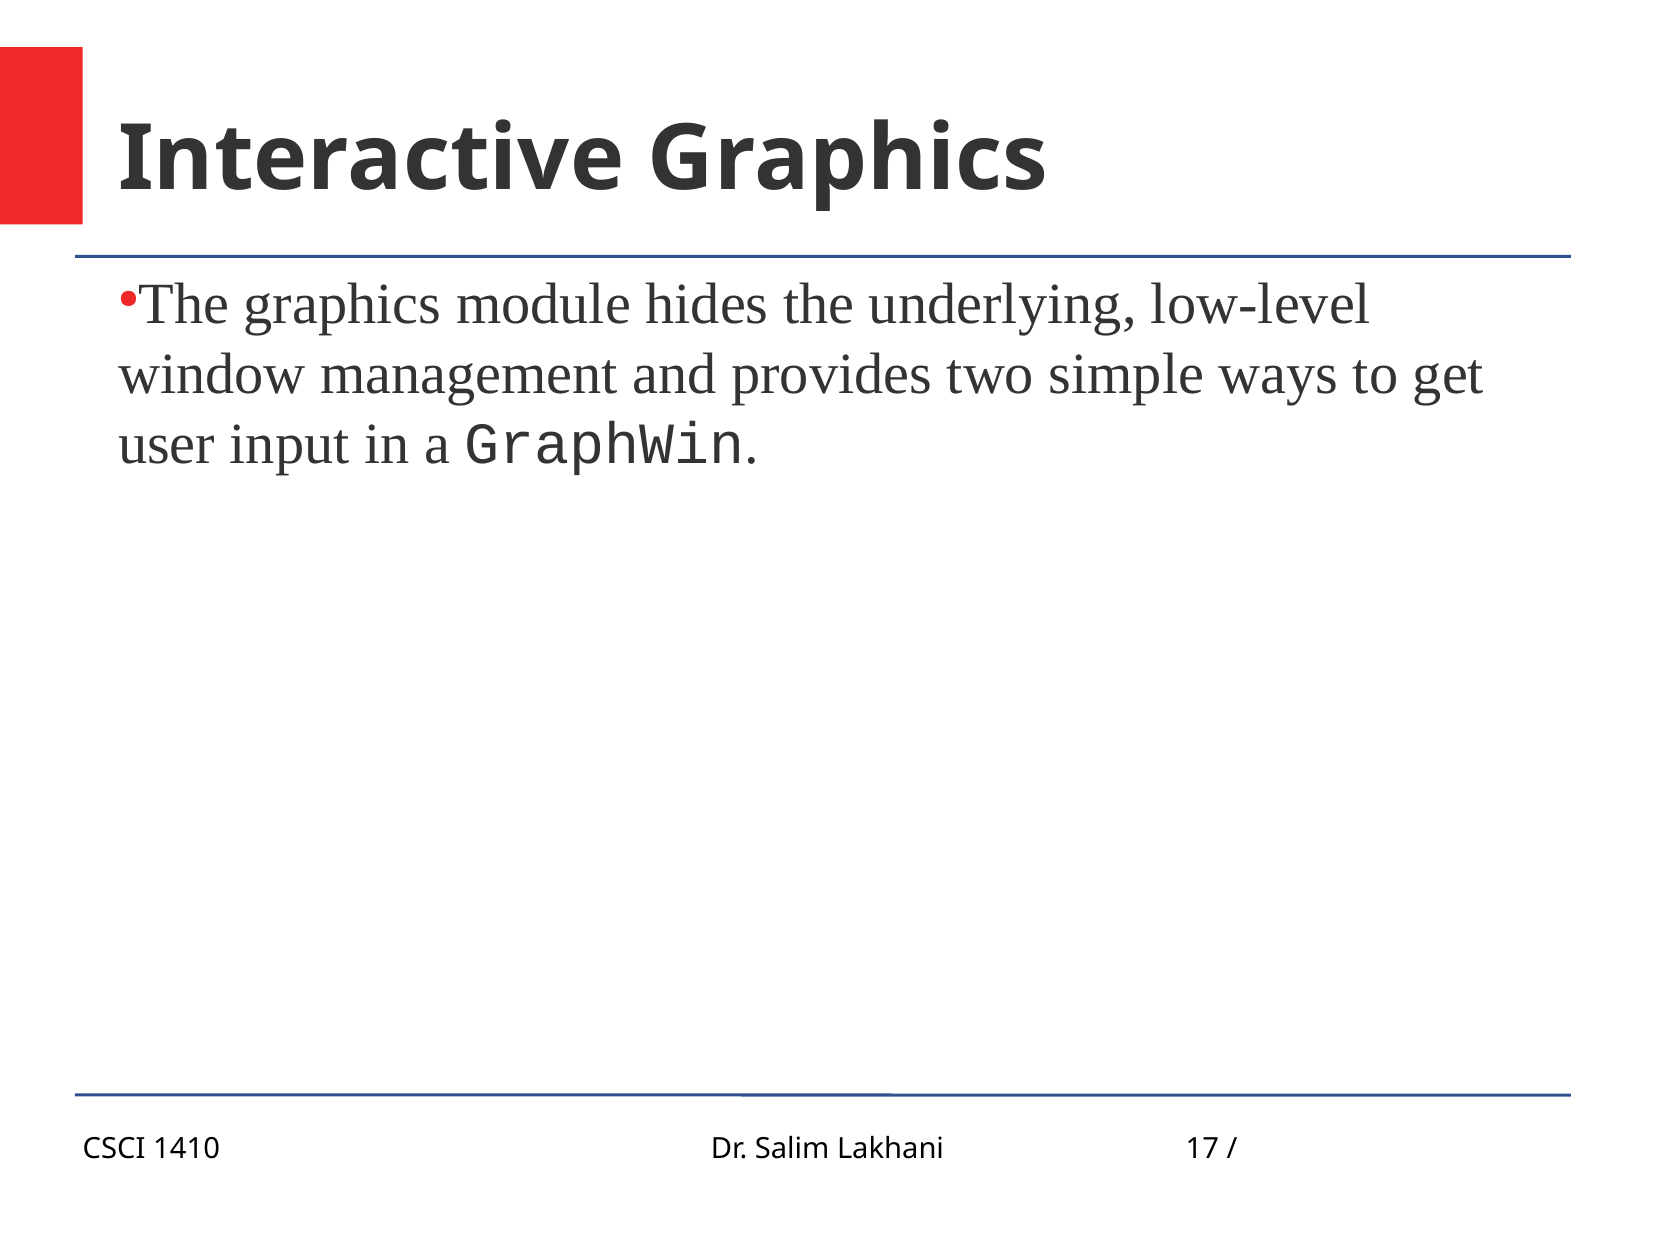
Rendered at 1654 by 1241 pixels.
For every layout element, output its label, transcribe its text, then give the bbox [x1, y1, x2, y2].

list The graphics module hides the underlying, low-level window management and provides two simple ways to get user input in a GraphWin. [118, 265, 1536, 1081]
text_box / [1185, 1129, 1571, 1216]
text_box CSCI 1410 [82, 1129, 468, 1216]
title Interactive Graphics [118, 49, 1571, 257]
text_box Dr. Salim Lakhani [565, 1129, 1090, 1216]
